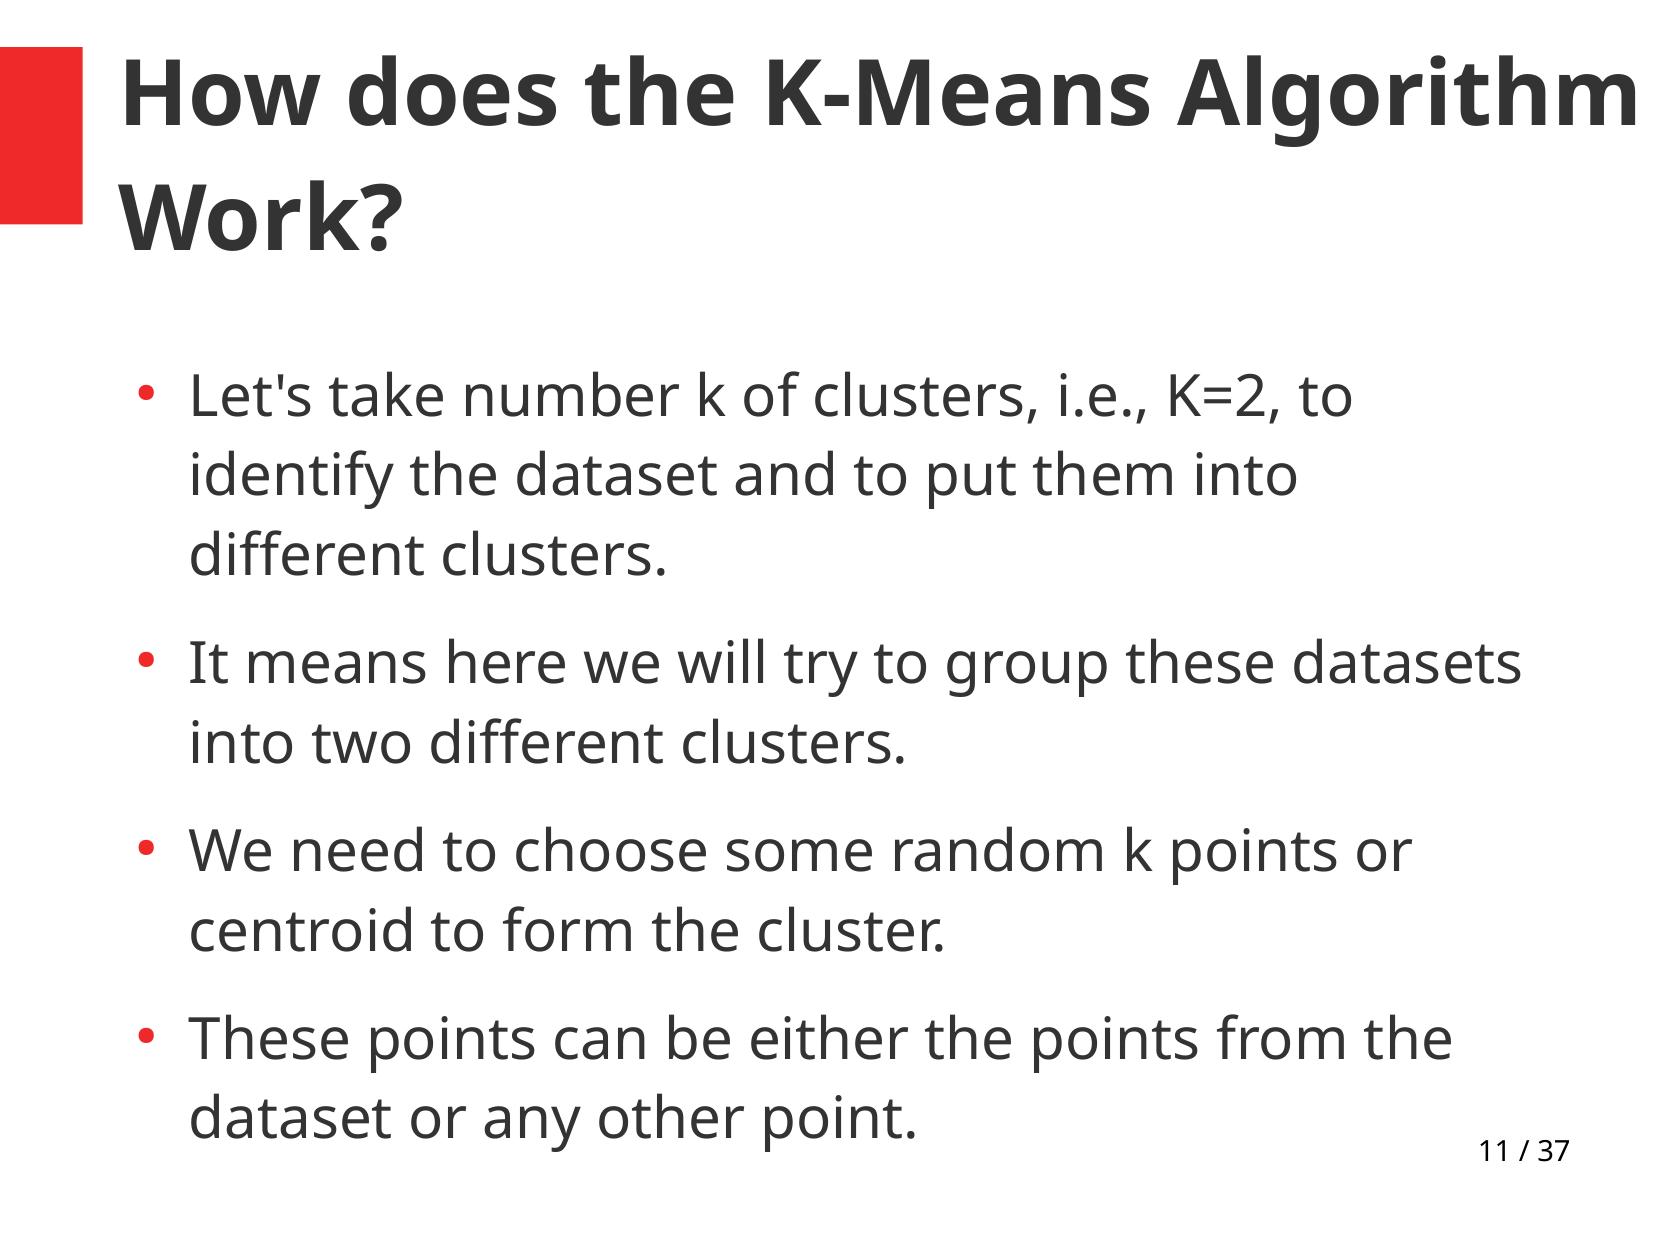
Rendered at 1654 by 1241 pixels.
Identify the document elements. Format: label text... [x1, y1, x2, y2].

title How does the K-Means Algorithm Work? [118, 28, 1654, 278]
list Let's take number k of clusters, i.e., K=2, to identify the dataset and to put them into different clusters. It means here we will try to group these datasets into two different clusters. We need to choose some random k points or centroid to form the cluster. These points can be either the points from the dataset or any other point. [118, 354, 1536, 1074]
